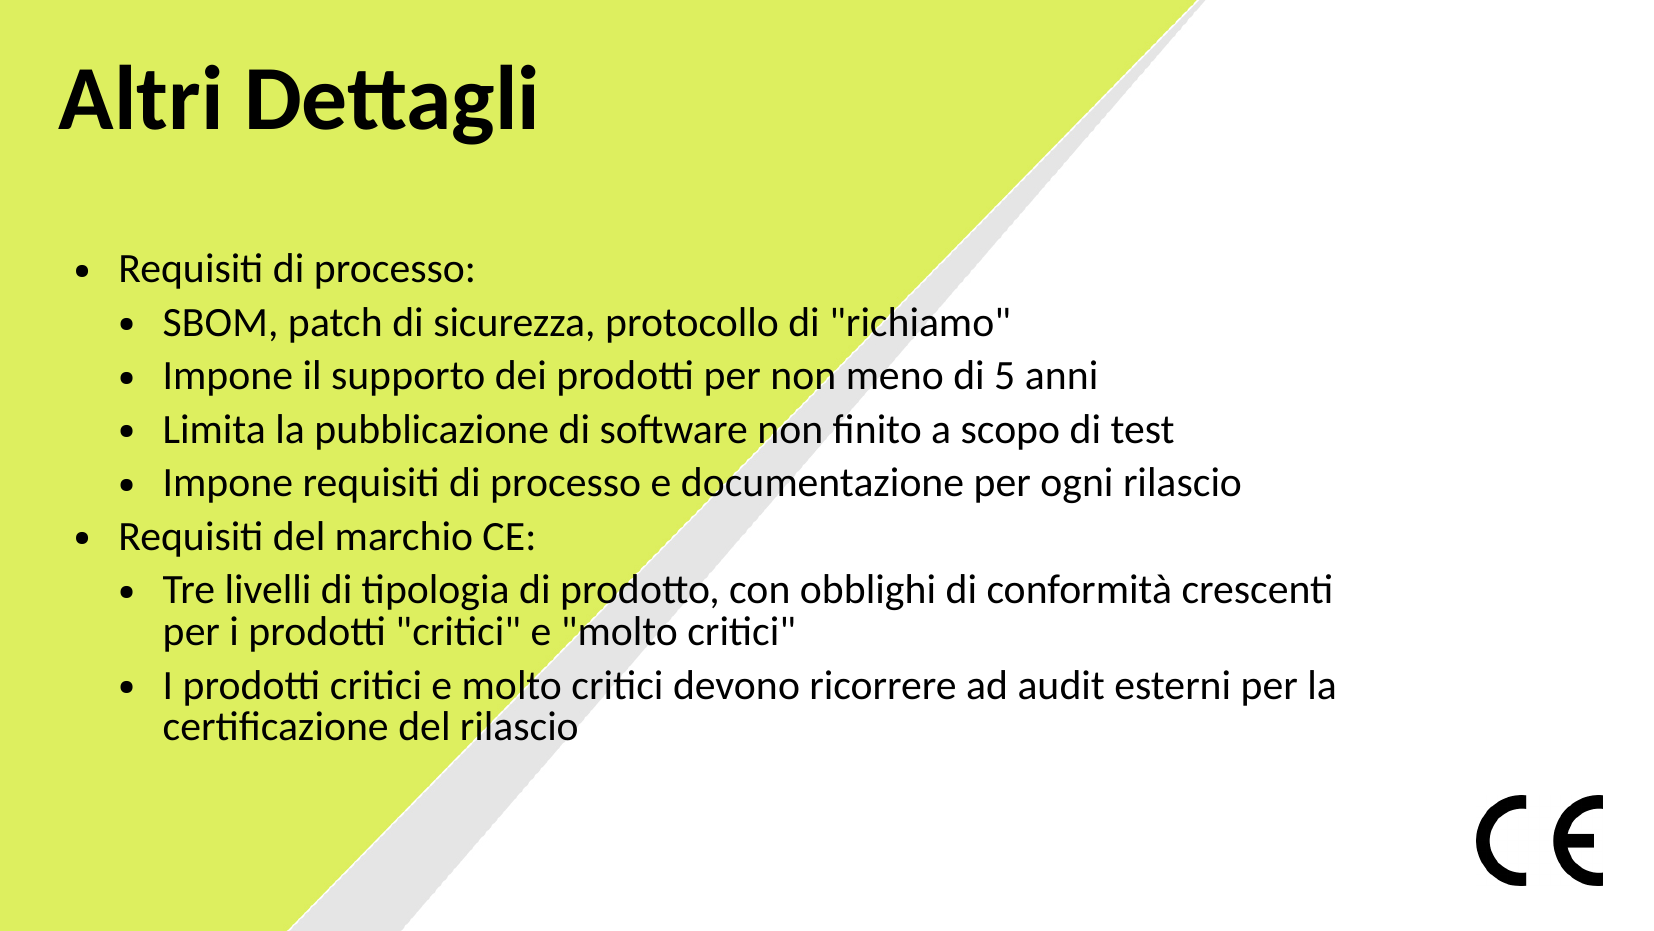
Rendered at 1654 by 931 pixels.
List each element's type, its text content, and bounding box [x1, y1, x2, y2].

picture [0, 0, 1654, 931]
list Requisiti di processo: SBOM, patch di sicurezza, protocollo di "richiamo" Impone il supporto dei prodotti per non meno di 5 anni Limita la pubblicazione di software non finito a scopo di test Impone requisiti di processo e documentazione per ogni rilascio Requisiti del marchio CE: Tre livelli di tipologia di prodotto, con obblighi di conformità crescenti per i prodotti "critici" e "molto critici" I prodotti critici e molto critici devono ricorrere ad audit esterni per la certificazione del rilascio [59, 236, 1571, 886]
title Altri Dettagli [59, 37, 1571, 178]
